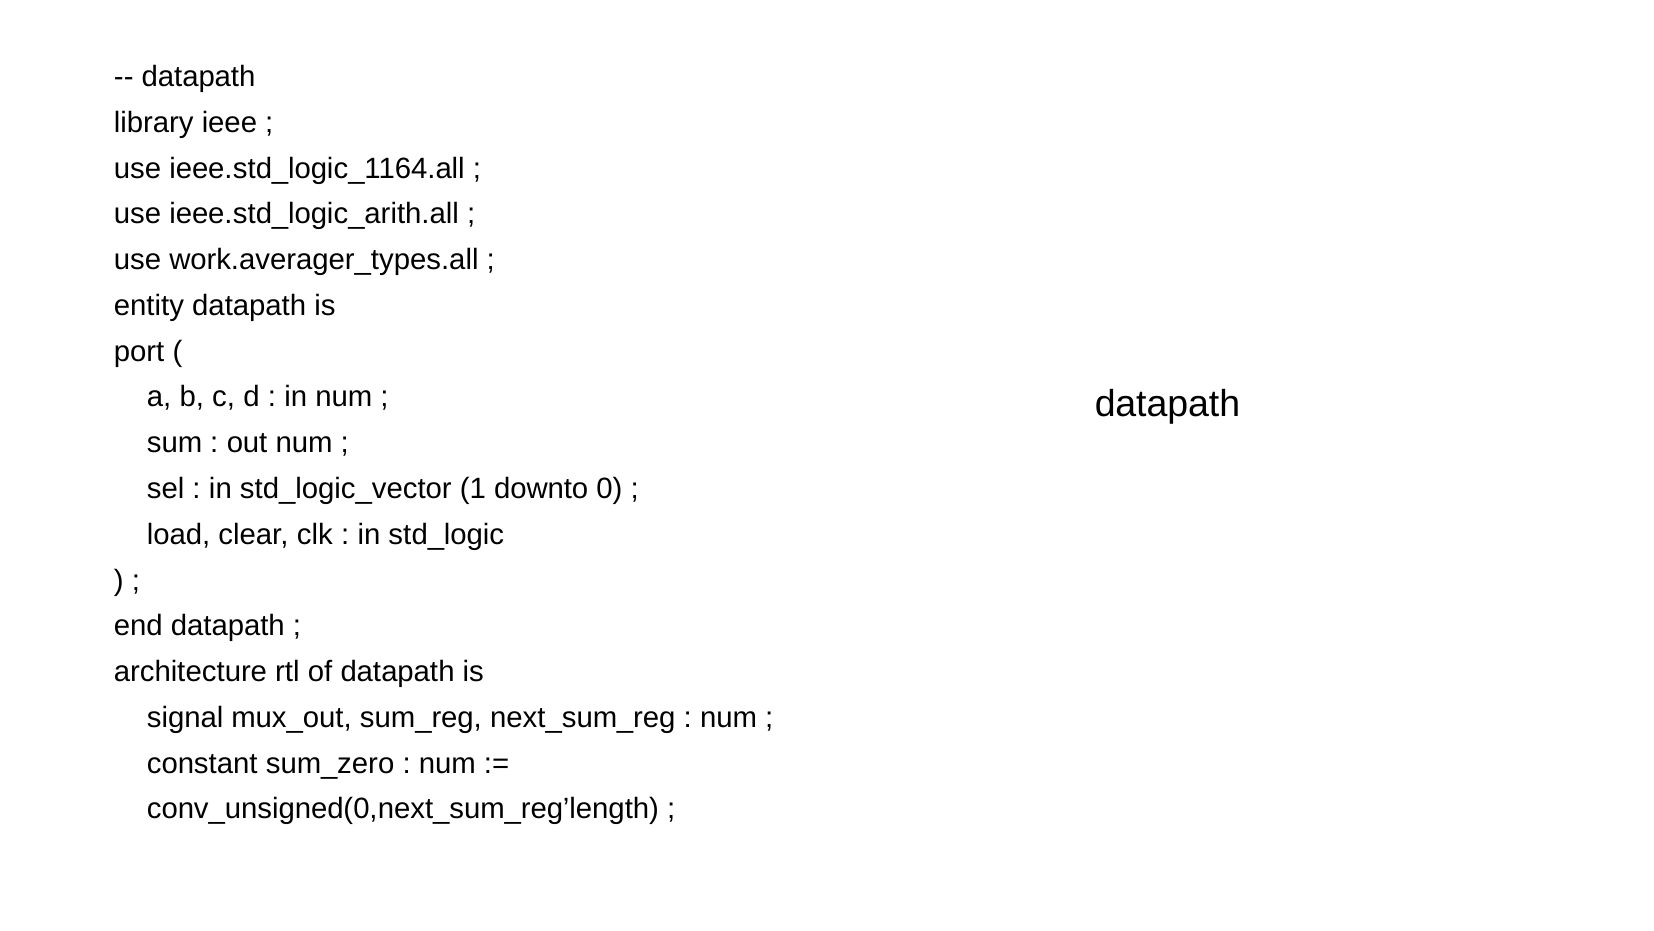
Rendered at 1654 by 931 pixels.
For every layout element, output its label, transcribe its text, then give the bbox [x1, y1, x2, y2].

list -- datapath library ieee ; use ieee.std_logic_1164.all ; use ieee.std_logic_arith.all ; use work.averager_types.all ; entity datapath is port ( a, b, c, d : in num ; sum : out num ; sel : in std_logic_vector (1 downto 0) ; load, clear, clk : in std_logic ) ; end datapath ; architecture rtl of datapath is signal mux_out, sum_reg, next_sum_reg : num ; constant sum_zero : num := conv_unsigned(0,next_sum_reg’length) ; [82, 60, 901, 841]
text_box datapath [1080, 375, 1256, 432]
